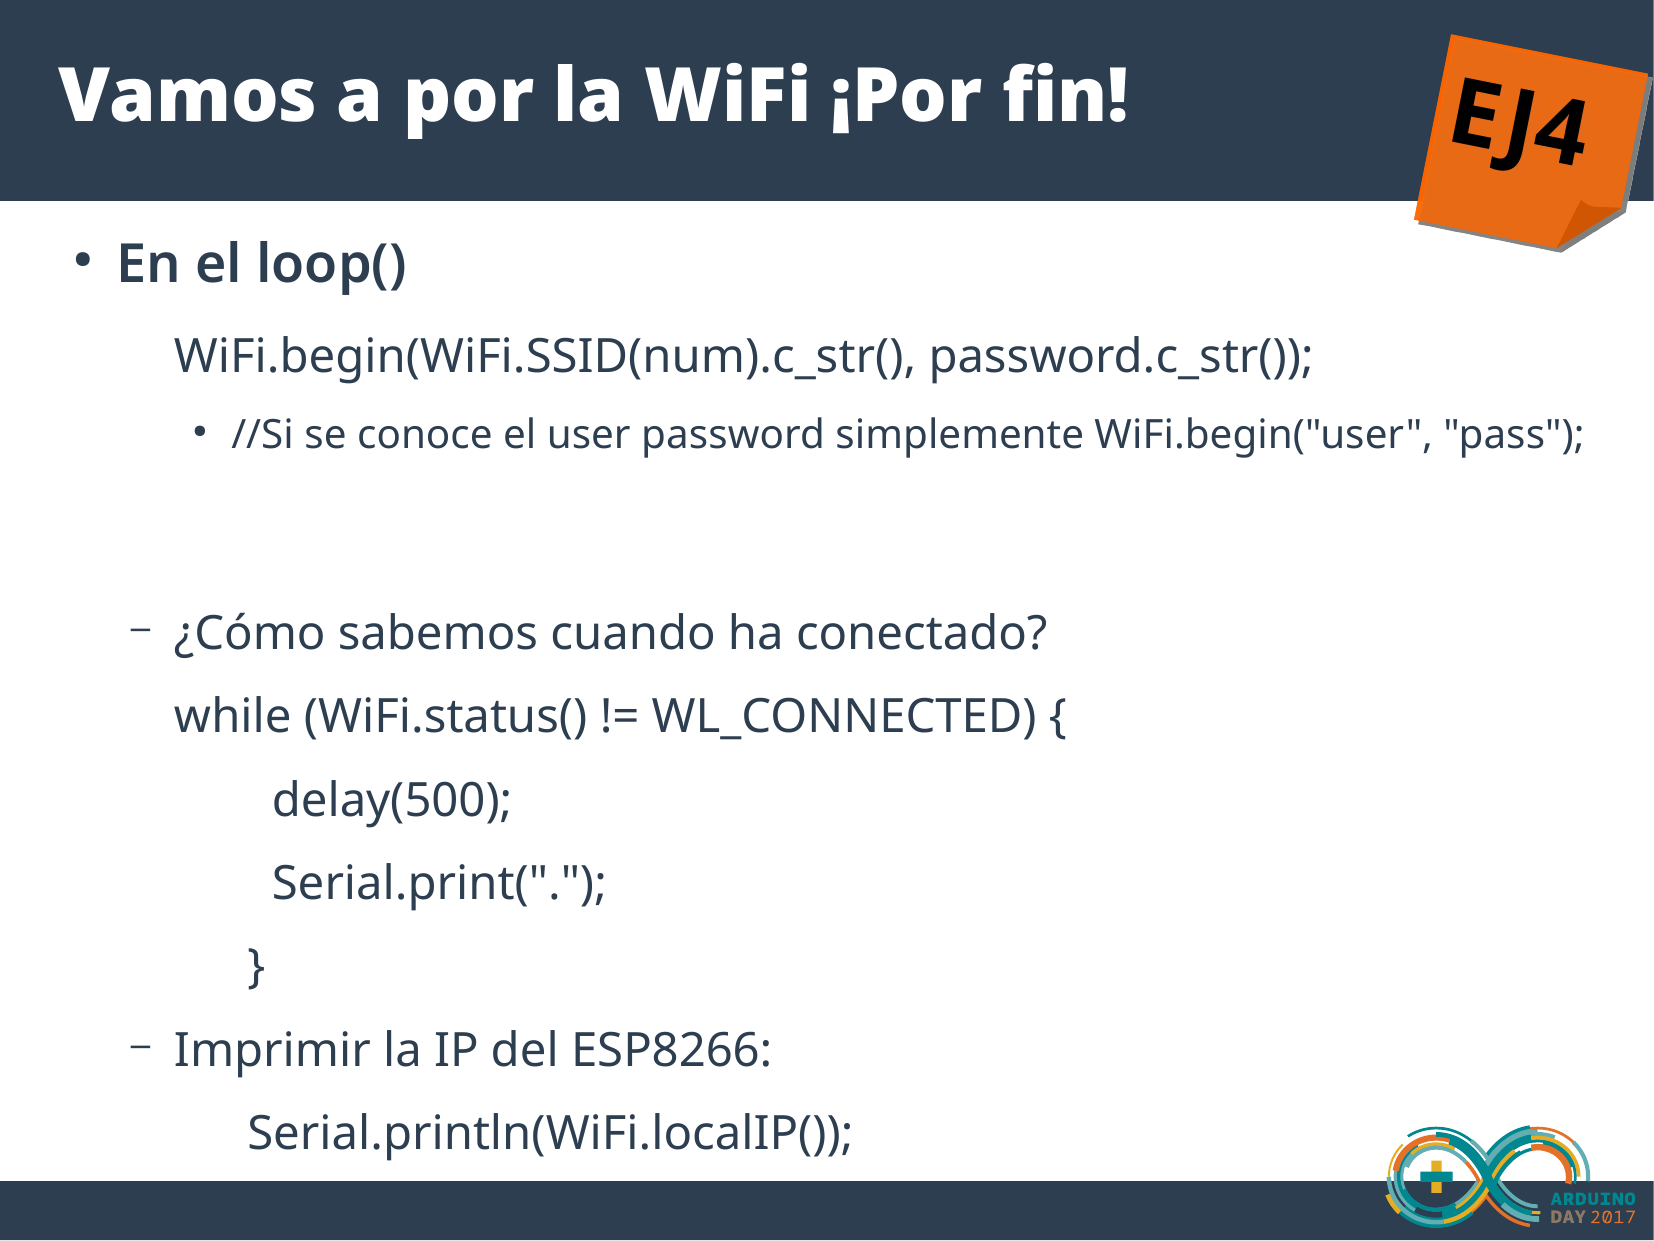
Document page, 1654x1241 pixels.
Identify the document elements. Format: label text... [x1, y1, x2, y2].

title Vamos a por la WiFi ¡Por fin! [59, 13, 1595, 172]
text_box EJ4 [1414, 34, 1649, 249]
list En el loop() WiFi.begin(WiFi.SSID(num).c_str(), password.c_str()); //Si se conoce el user password simplemente WiFi.begin("user", "pass"); ¿Cómo sabemos cuando ha conectado? while (WiFi.status() != WL_CONNECTED) { delay(500); Serial.print("."); } Imprimir la IP del ESP8266: Serial.println(WiFi.localIP()); [59, 224, 1595, 1170]
